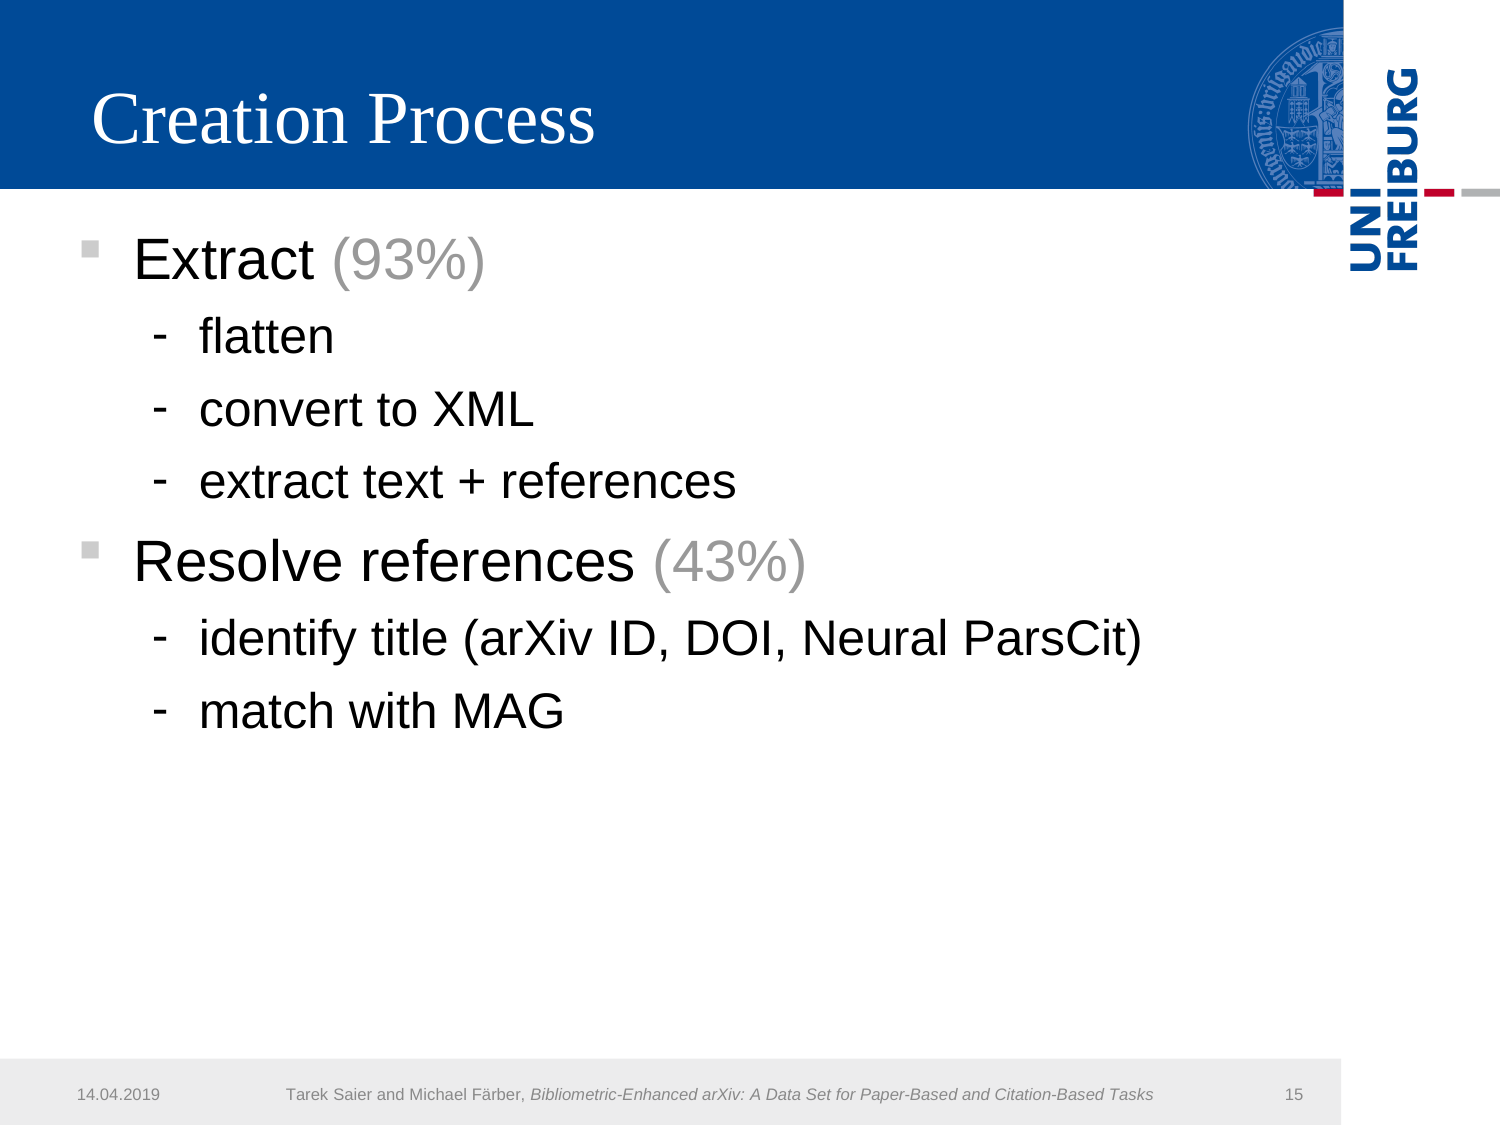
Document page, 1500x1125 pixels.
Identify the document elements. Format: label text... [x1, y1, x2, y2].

list Extract (93%) flatten convert to XML extract text + references Resolve references (43%) identify title (arXiv ID, DOI, Neural ParsCit) match with MAG [76, 221, 1341, 1009]
picture [0, 0, 1500, 271]
title Creation Process [76, 49, 1235, 178]
